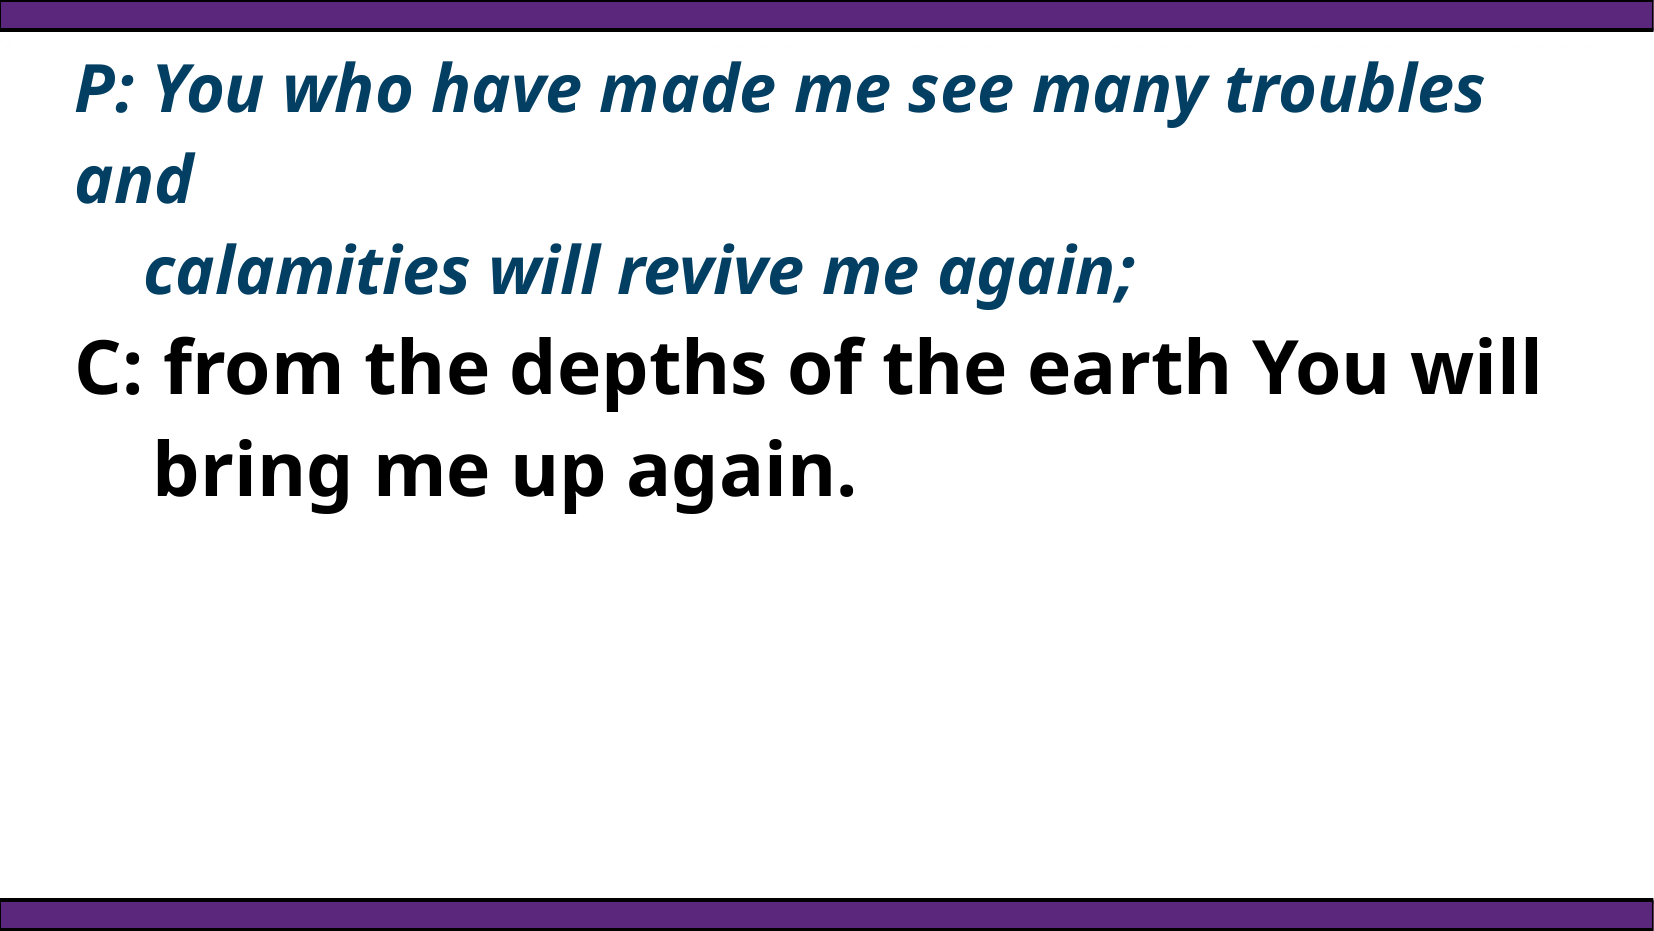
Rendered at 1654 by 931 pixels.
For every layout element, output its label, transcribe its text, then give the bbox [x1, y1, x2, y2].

text_box P: You who have made me see many troubles and calamities will revive me again; C: from the depths of the earth You will bring me up again. [60, 34, 1606, 427]
text_box [0, 0, 1654, 31]
text_box [0, 900, 1654, 931]
picture [0, 31, 1654, 900]
